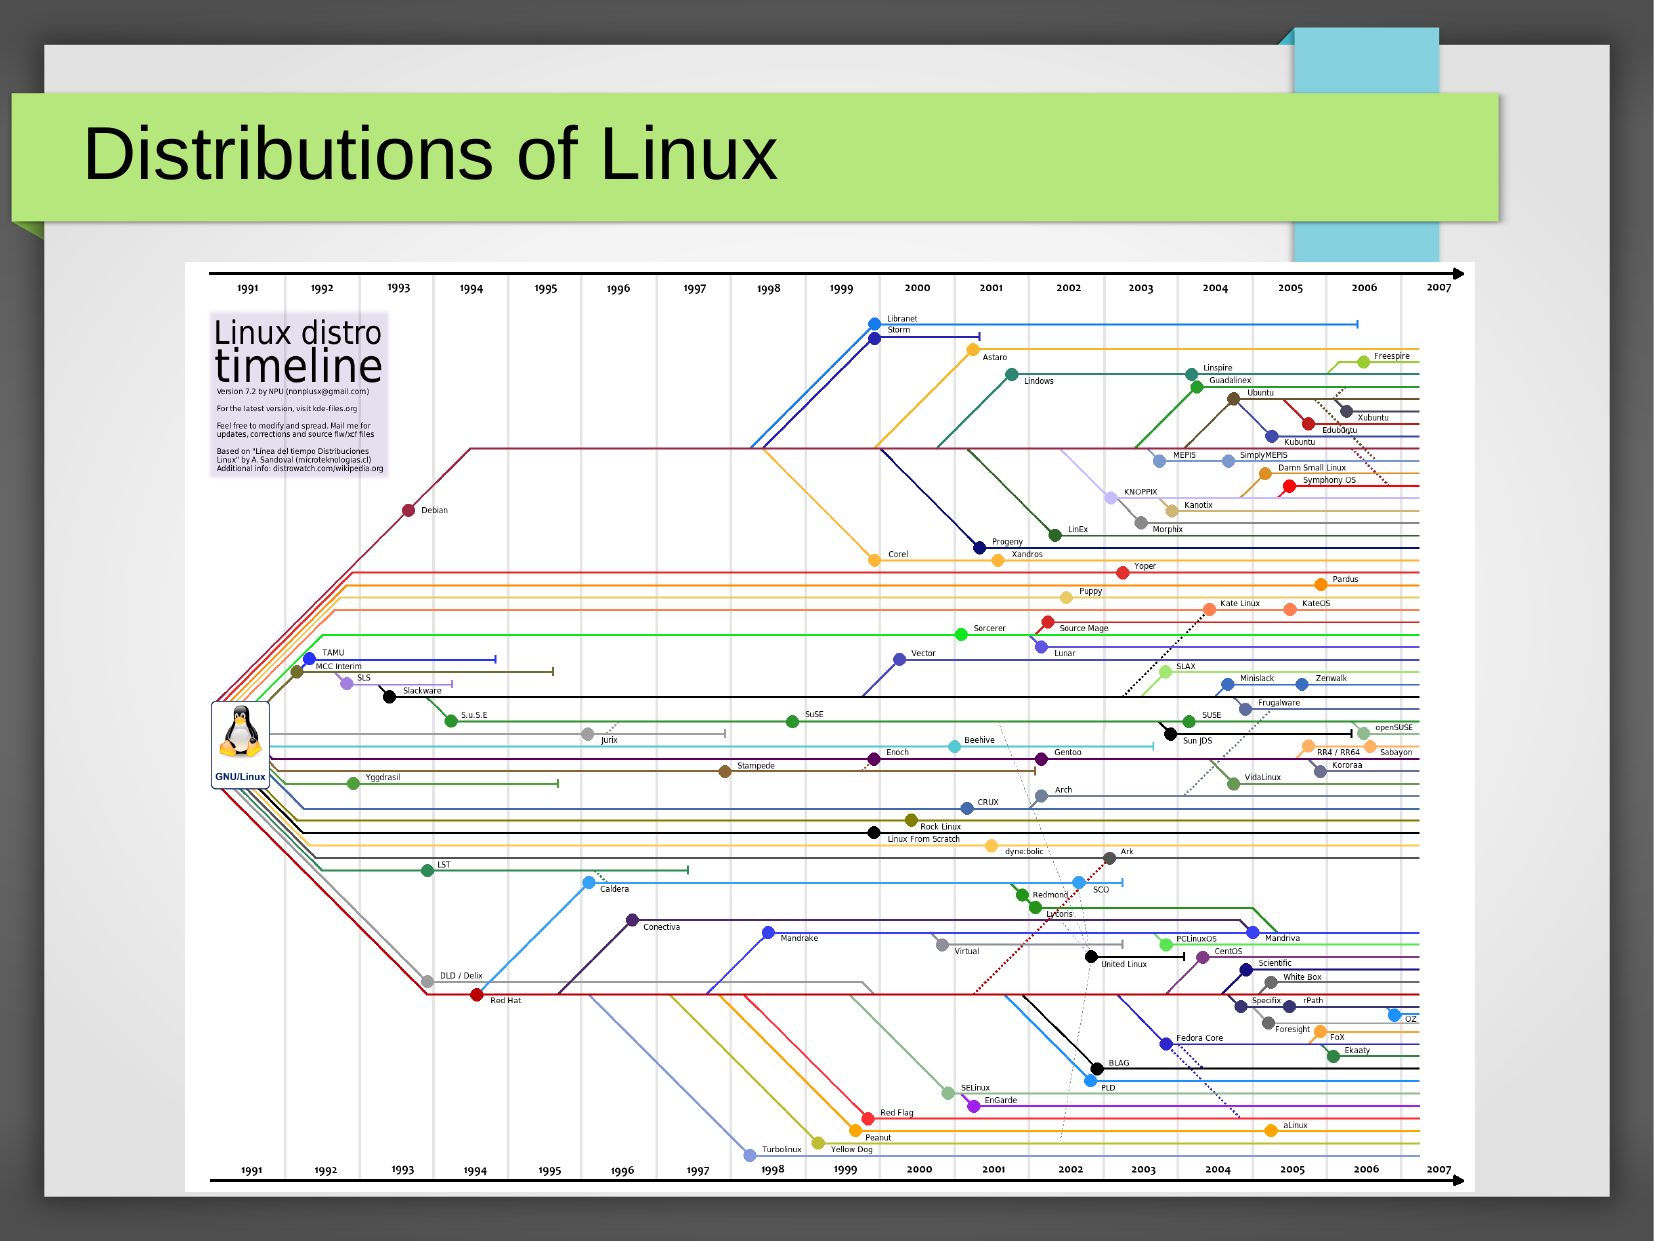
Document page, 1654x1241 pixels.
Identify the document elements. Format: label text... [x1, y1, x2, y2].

title Distributions of Linux [82, 94, 1264, 213]
picture [0, 0, 1654, 1241]
